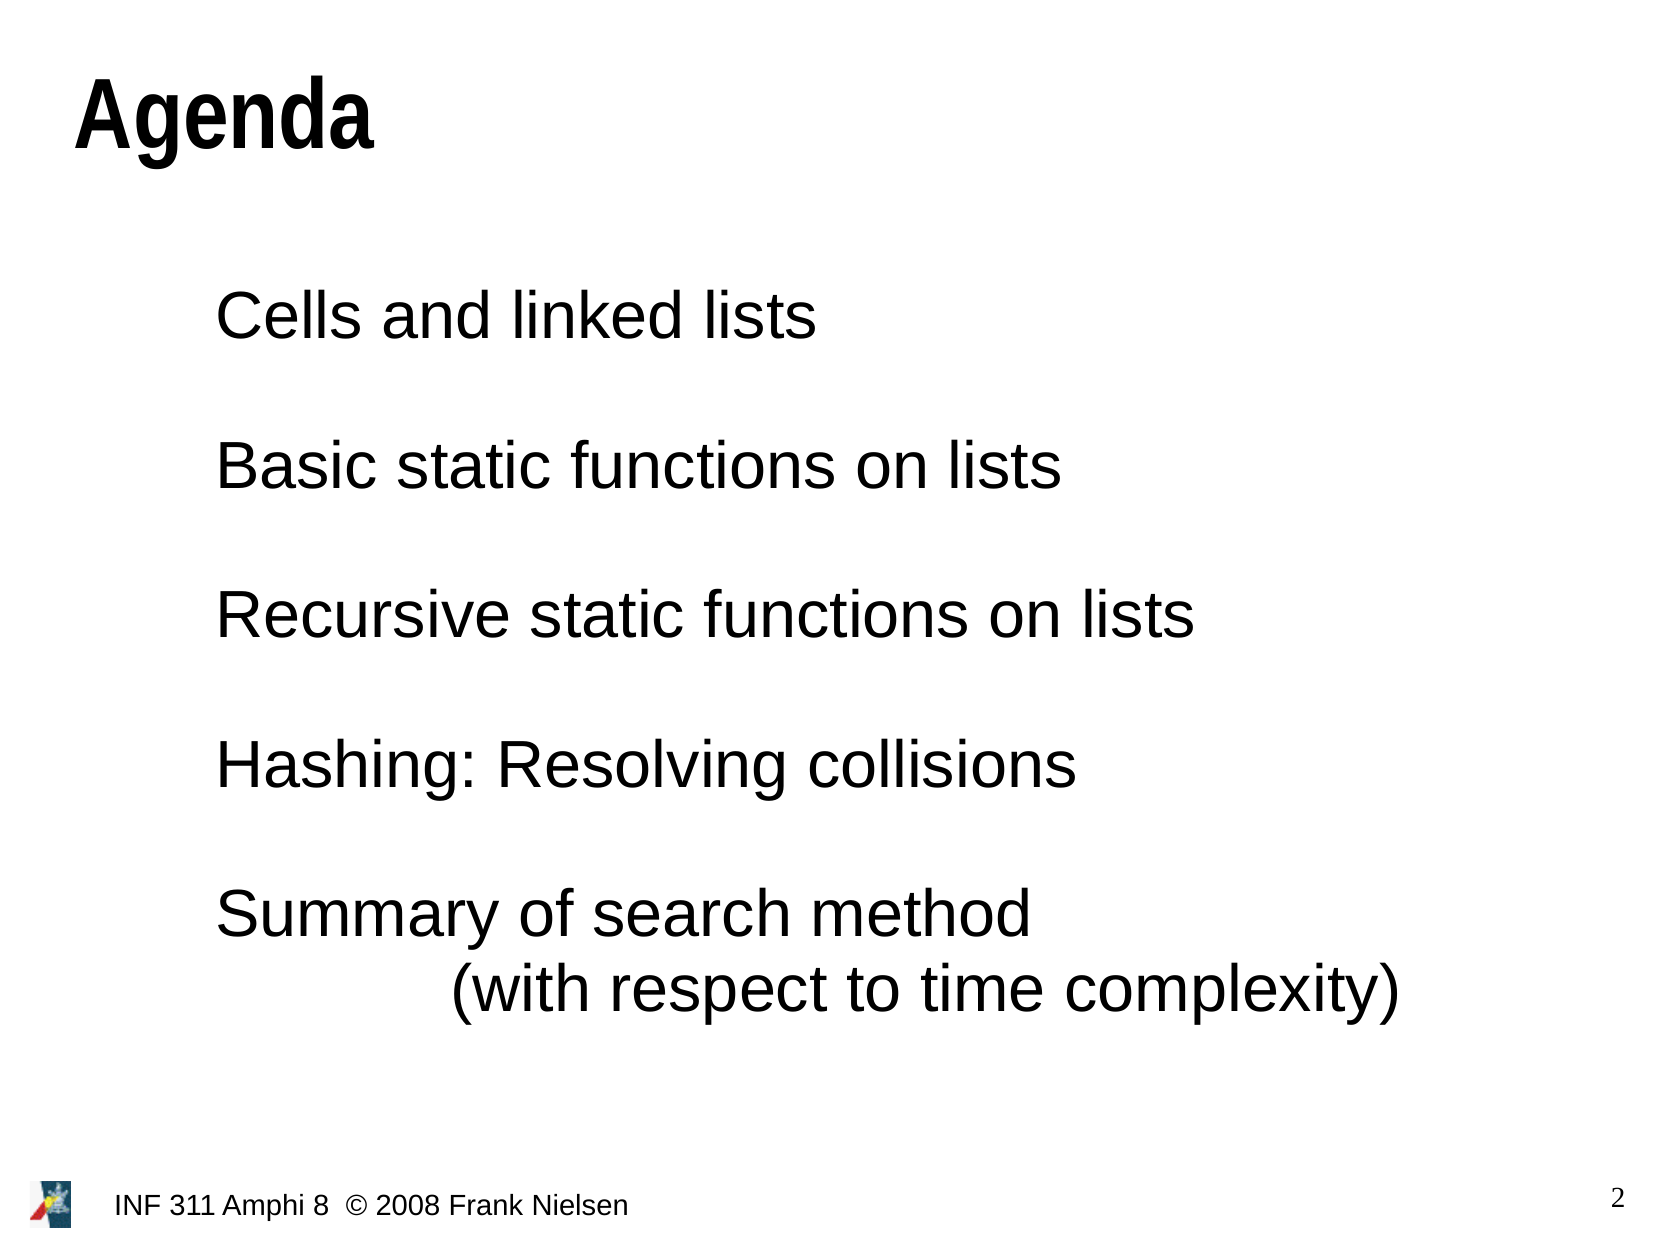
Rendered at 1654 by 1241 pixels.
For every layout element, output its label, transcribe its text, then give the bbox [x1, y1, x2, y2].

picture [29, 1181, 71, 1228]
text_box Cells and linked lists Basic static functions on lists Recursive static functions on lists Hashing: Resolving collisions Summary of search method (with respect to time complexity) [181, 271, 1418, 1034]
text_box Agenda [59, 48, 389, 178]
